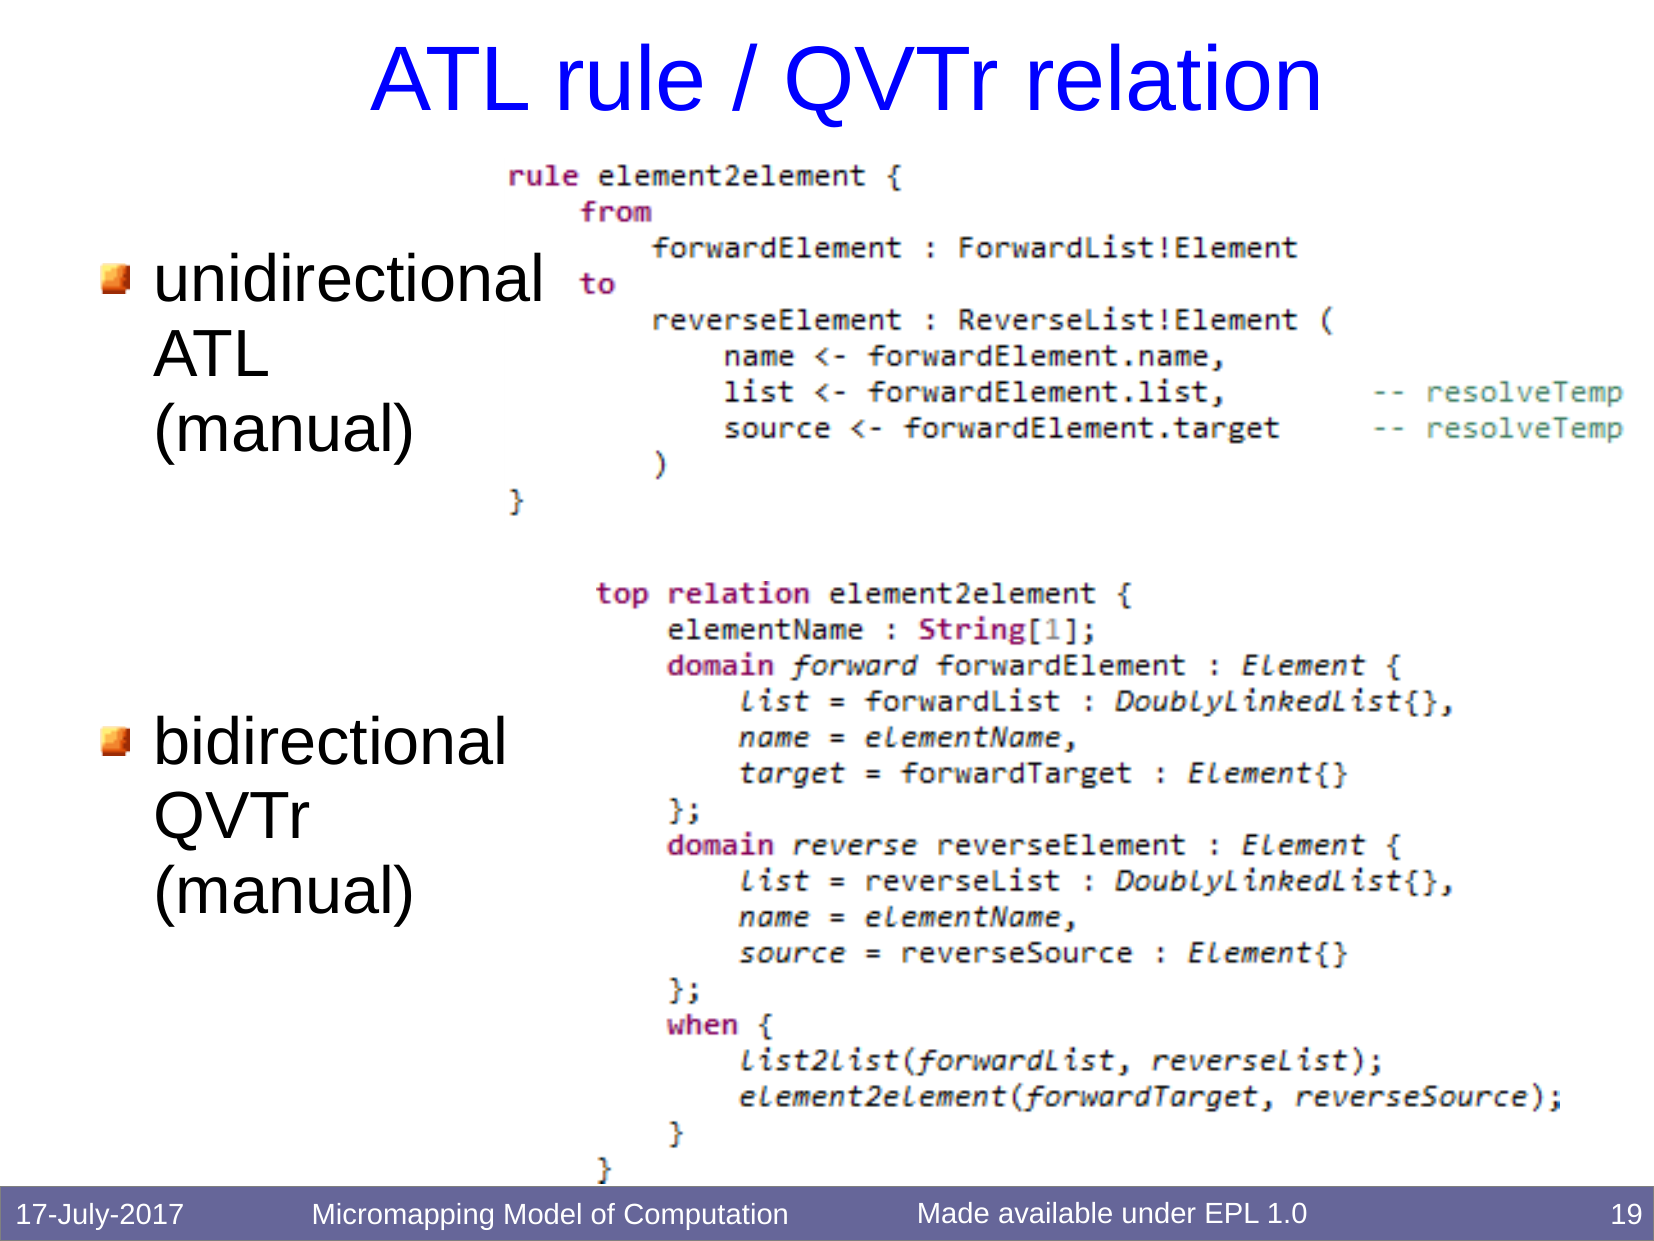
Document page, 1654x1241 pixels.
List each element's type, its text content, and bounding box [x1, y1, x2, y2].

list unidirectional ATL (manual) bidirectional QVTr (manual) [82, 241, 1571, 1060]
title ATL rule / QVTr relation [300, 0, 1396, 233]
picture [503, 158, 1645, 521]
picture [596, 1060, 1560, 1184]
